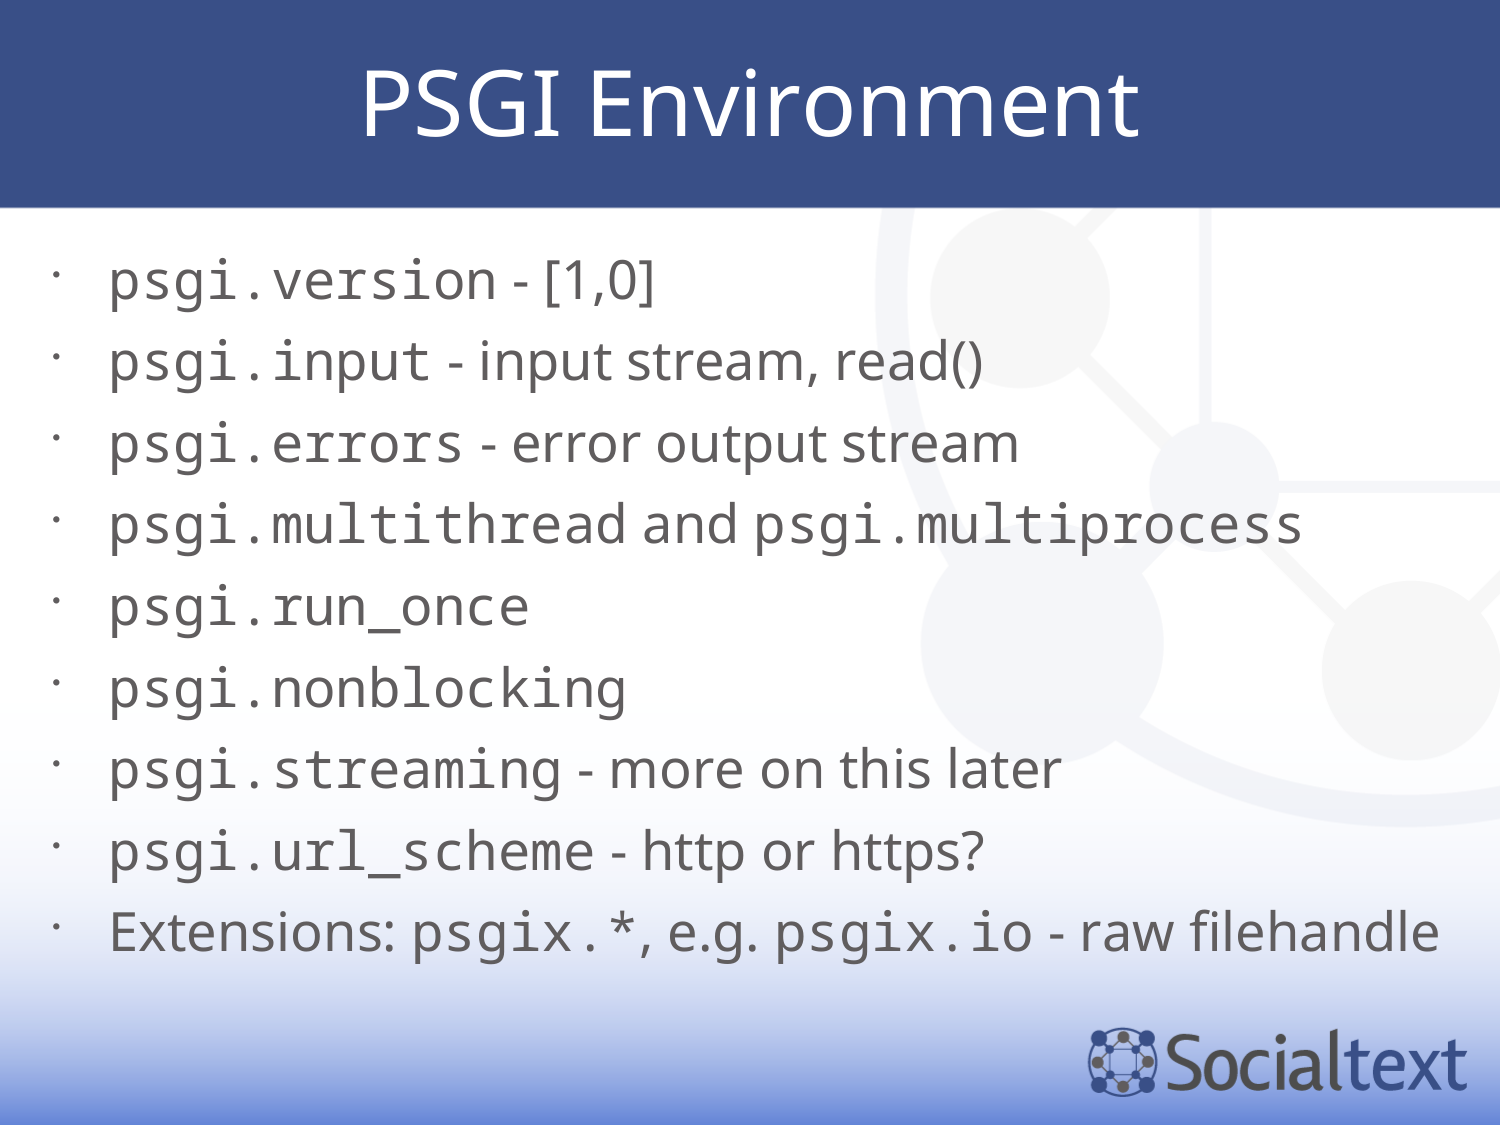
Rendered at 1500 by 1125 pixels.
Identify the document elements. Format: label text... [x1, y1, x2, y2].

title PSGI Environment [12, 0, 1488, 214]
list psgi.version - [1,0] psgi.input - input stream, read() psgi.errors - error output stream psgi.multithread and psgi.multiprocess psgi.run_once psgi.nonblocking psgi.streaming - more on this later psgi.url_scheme - http or https? Extensions: psgix.*, e.g. psgix.io - raw filehandle [37, 237, 1463, 989]
picture [0, 0, 1500, 1125]
